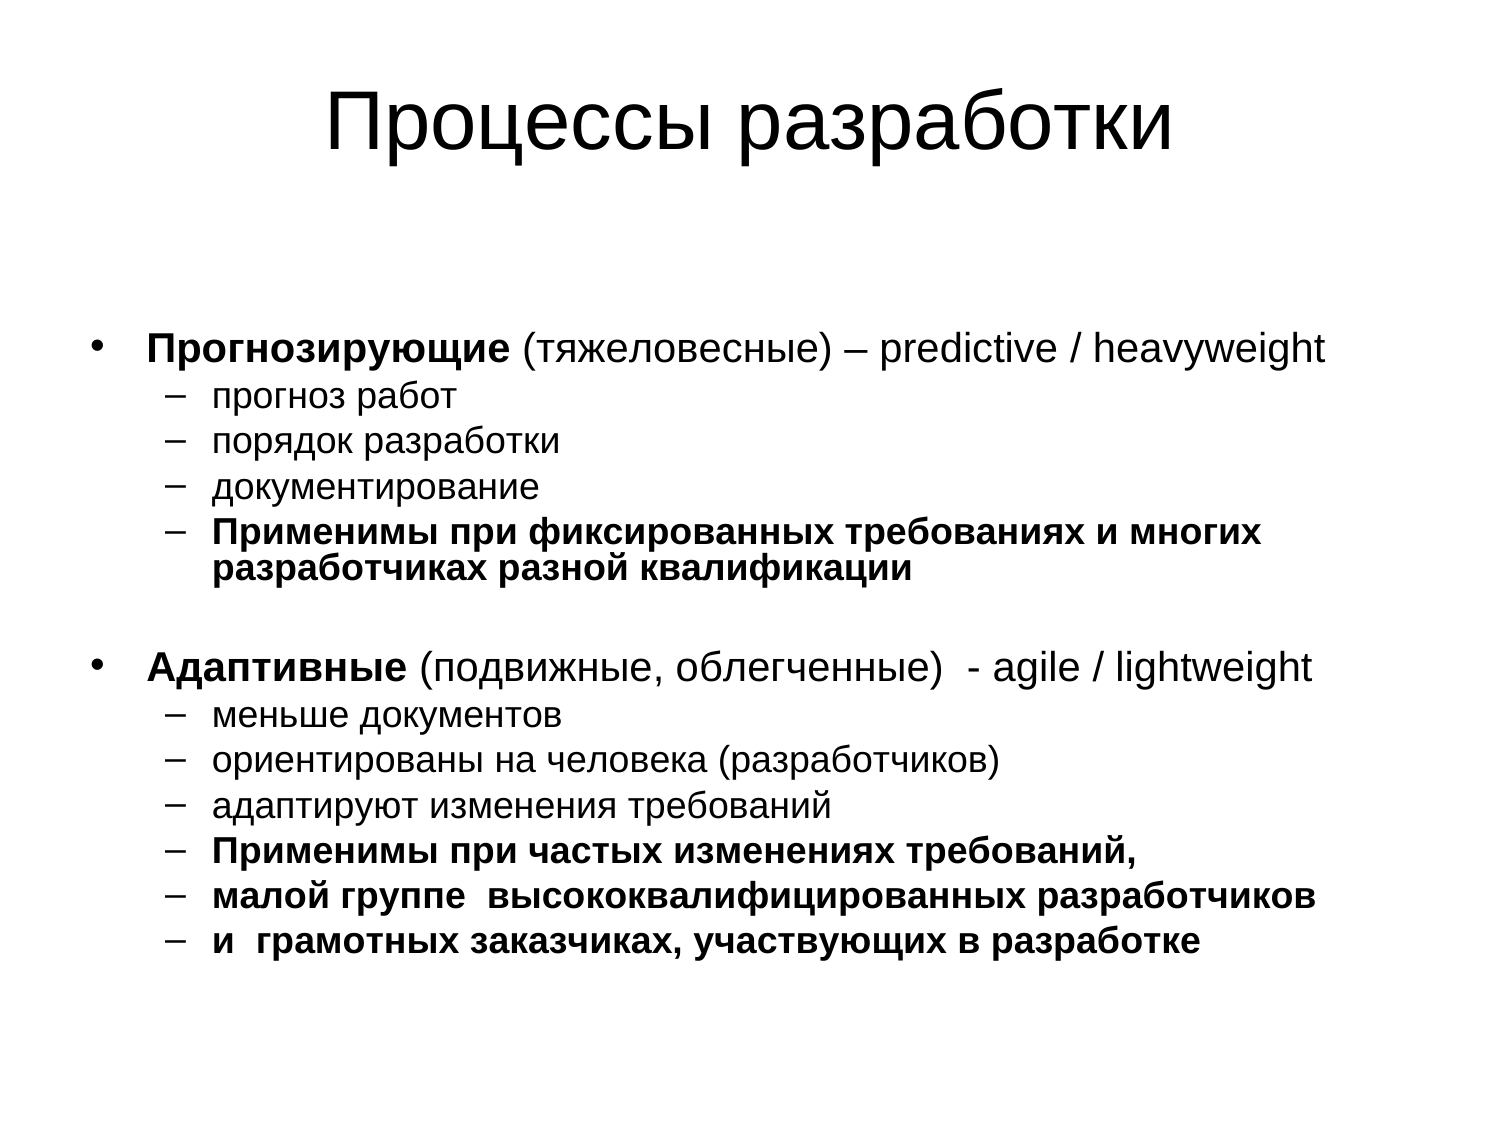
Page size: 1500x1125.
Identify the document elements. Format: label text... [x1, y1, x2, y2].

list Прогнозирующие (тяжеловесные) – predictive / heavyweight прогноз работ порядок разработки документирование Применимы при фиксированных требованиях и многих разработчиках разной квалификации Адаптивные (подвижные, облегченные) - agile / lightweight меньше документов ориентированы на человека (разработчиков) адаптируют изменения требований Применимы при частых изменениях требований, малой группе высококвалифицированных разработчиков и грамотных заказчиках, участвующих в разработке [75, 262, 1426, 1005]
title Процессы разработки [75, 45, 1426, 188]
